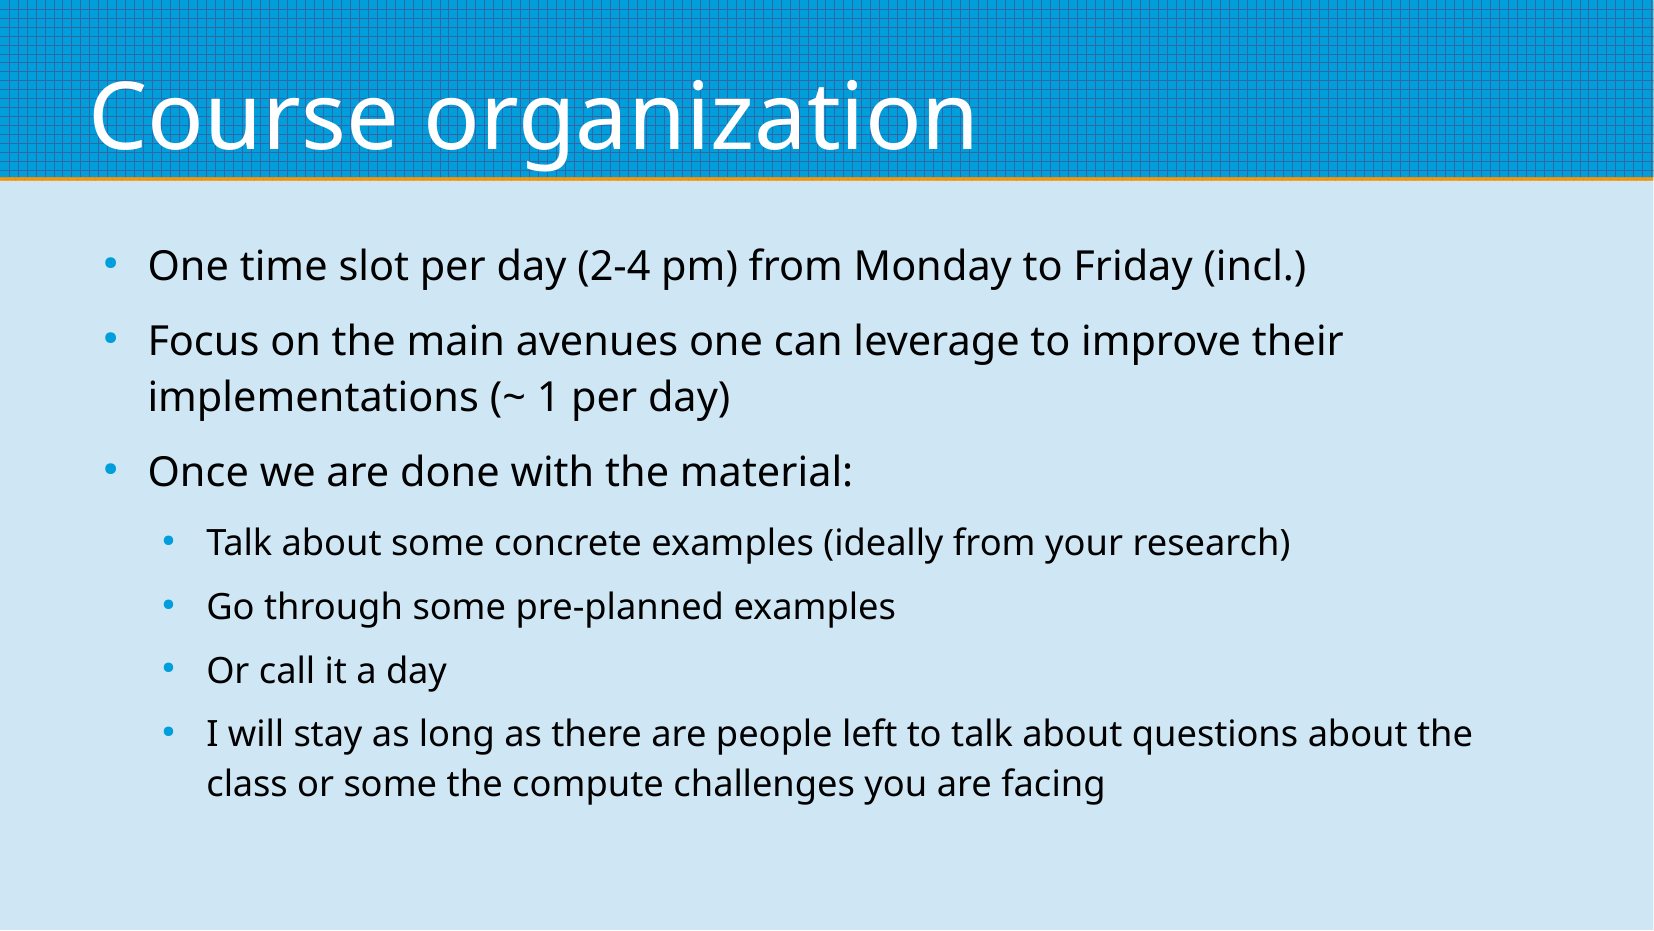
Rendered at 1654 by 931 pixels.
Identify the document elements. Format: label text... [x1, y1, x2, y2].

list One time slot per day (2-4 pm) from Monday to Friday (incl.) Focus on the main avenues one can leverage to improve their implementations (~ 1 per day) Once we are done with the material: Talk about some concrete examples (ideally from your research) Go through some pre-planned examples Or call it a day I will stay as long as there are people left to talk about questions about the class or some the compute challenges you are facing [88, 236, 1565, 813]
title Course organization [88, 14, 1565, 178]
